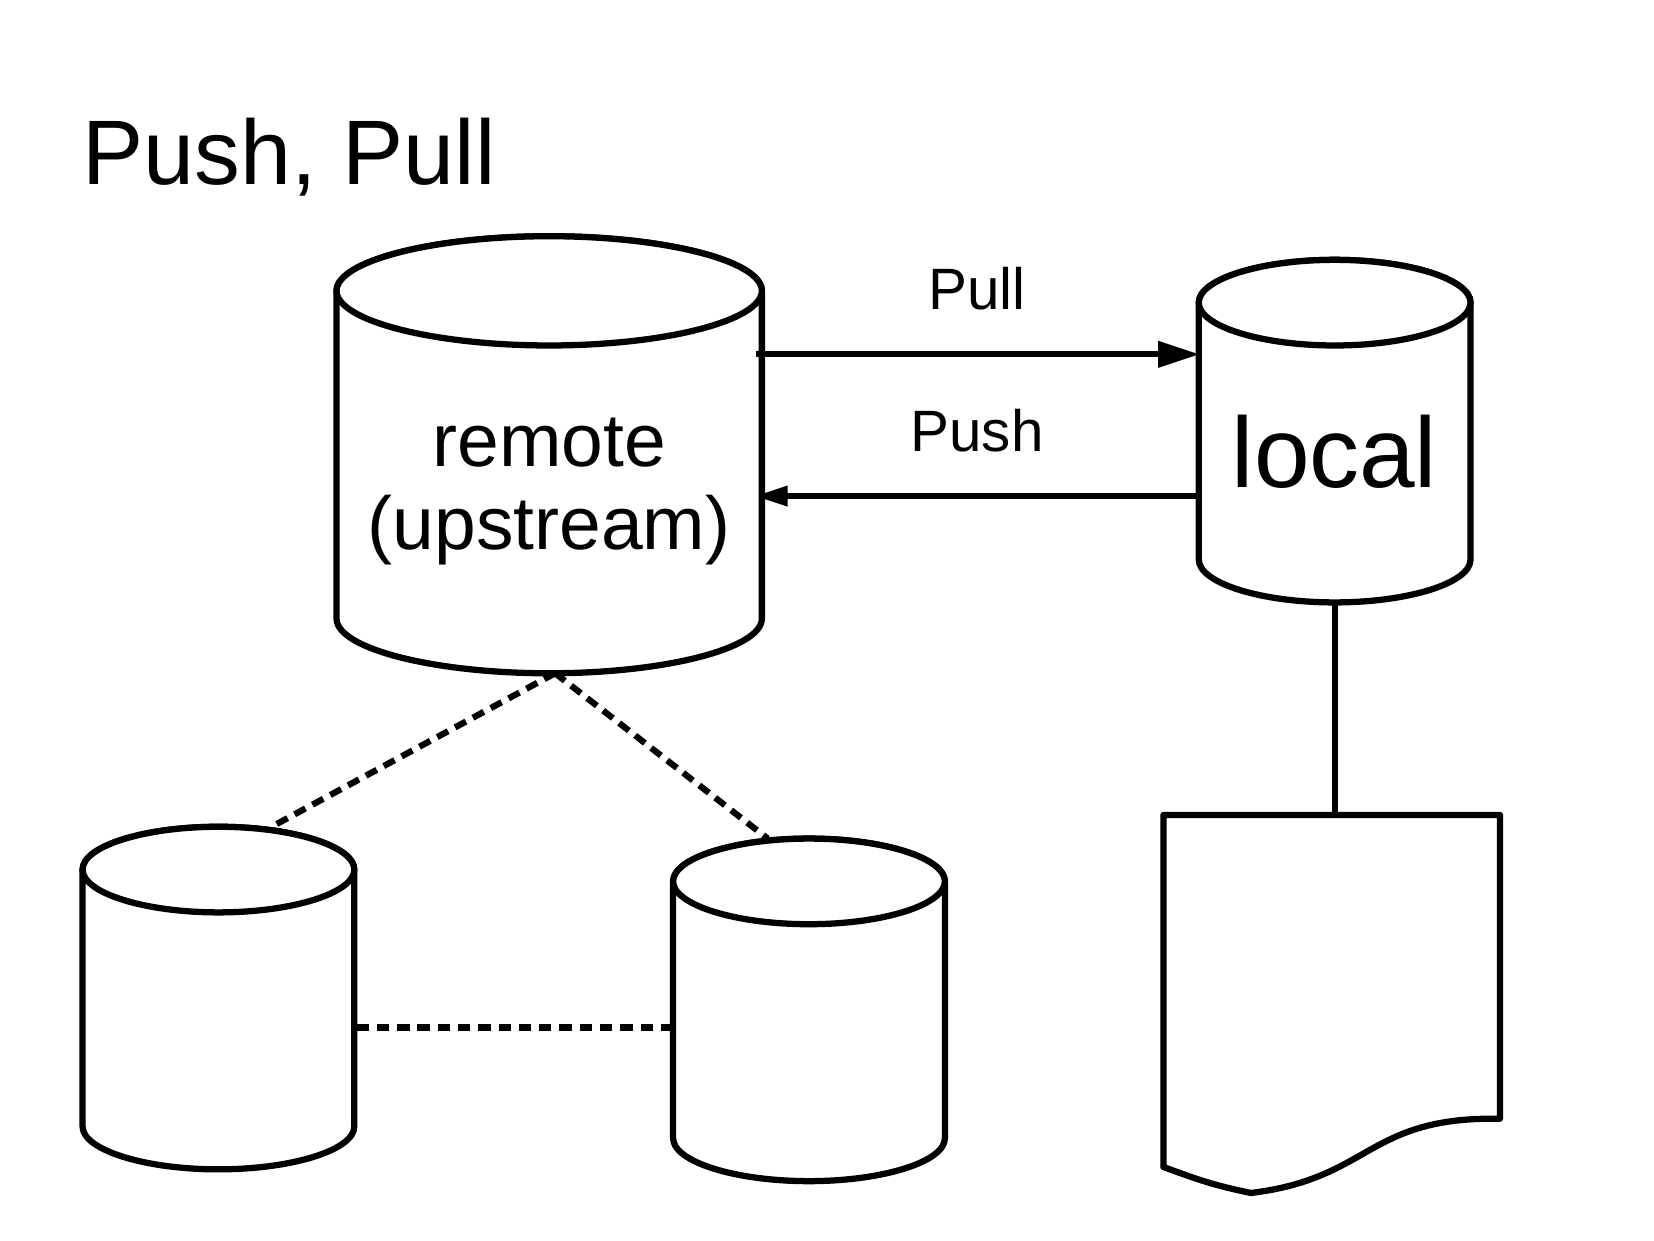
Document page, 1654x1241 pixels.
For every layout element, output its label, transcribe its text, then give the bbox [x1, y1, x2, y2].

text_box [1163, 814, 1501, 1193]
text_box [673, 887, 945, 1182]
title Push, Pull [82, 49, 1571, 257]
text_box [82, 872, 355, 1170]
text_box remote (upstream) [336, 295, 762, 674]
text_box local [1198, 305, 1471, 603]
